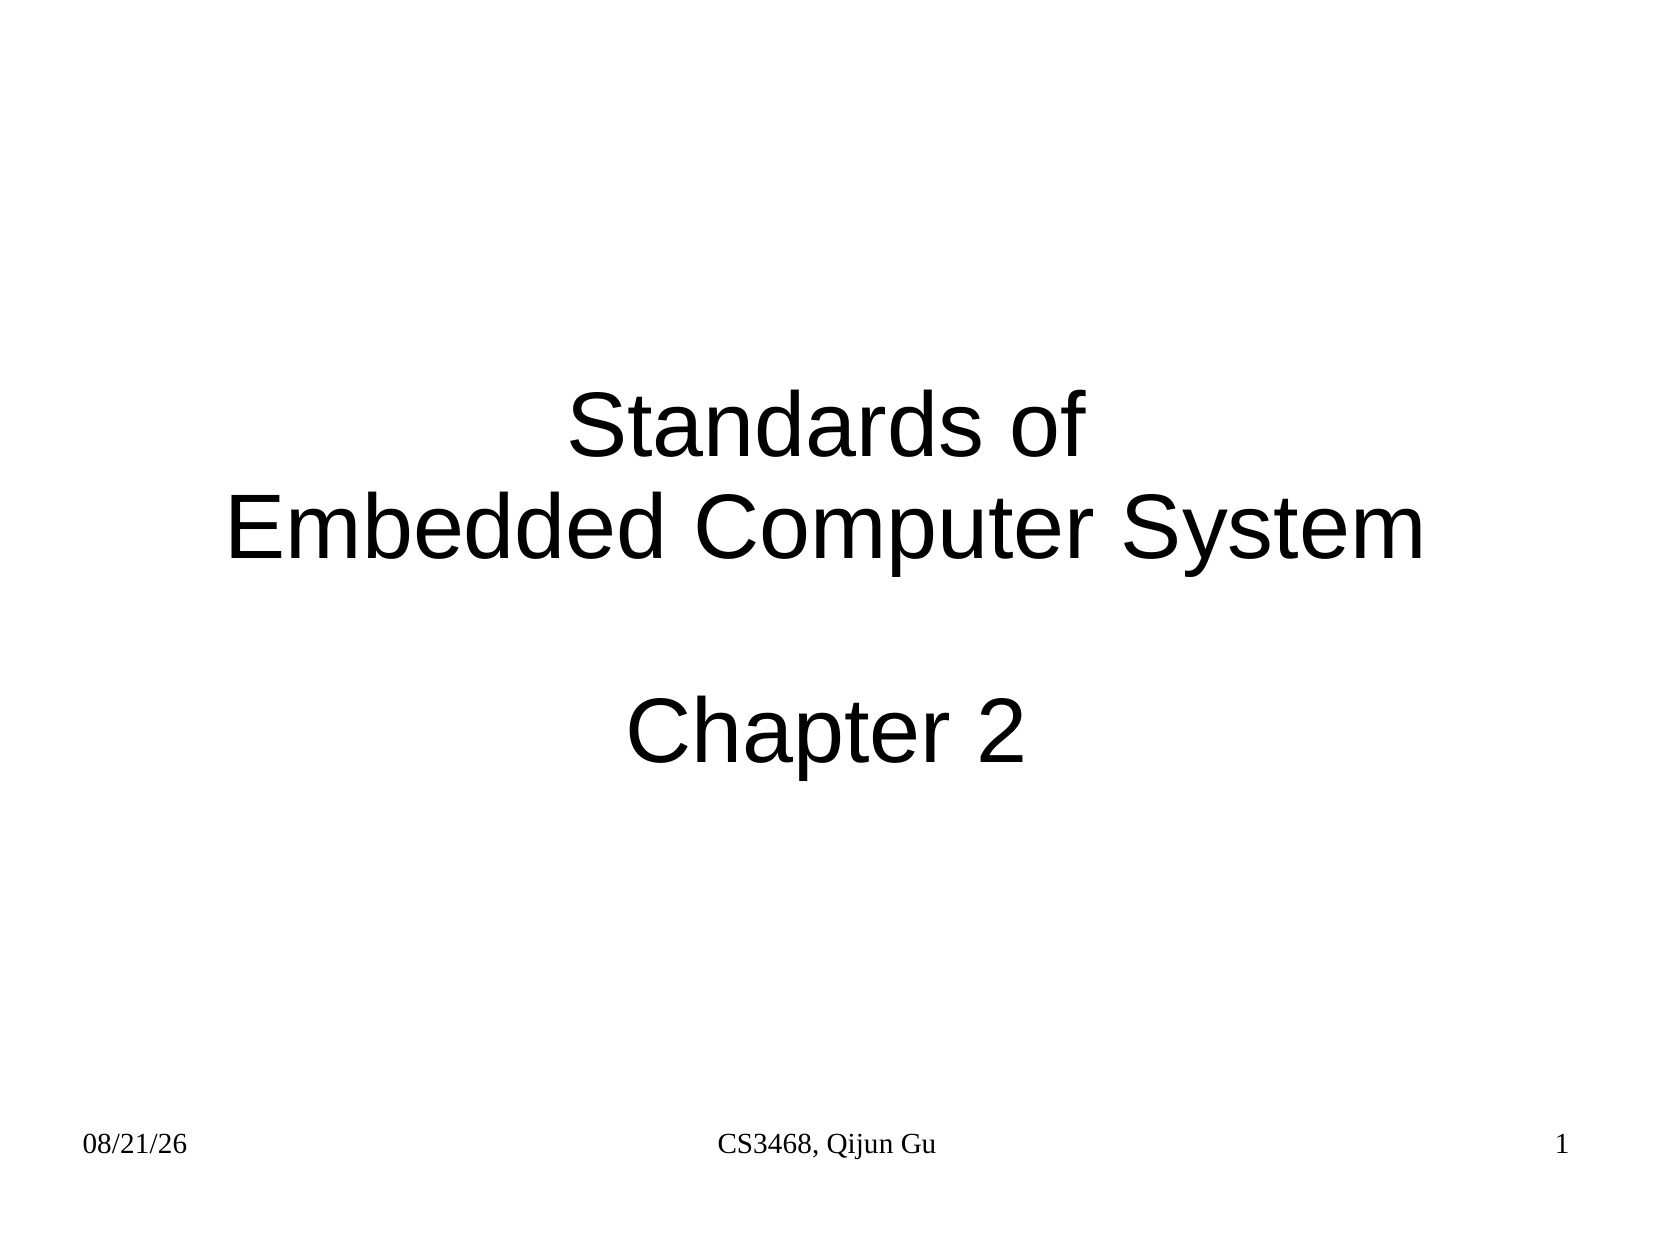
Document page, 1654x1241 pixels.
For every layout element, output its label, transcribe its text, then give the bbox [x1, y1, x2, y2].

text_box Standards of Embedded Computer System Chapter 2 [82, 49, 1571, 1109]
